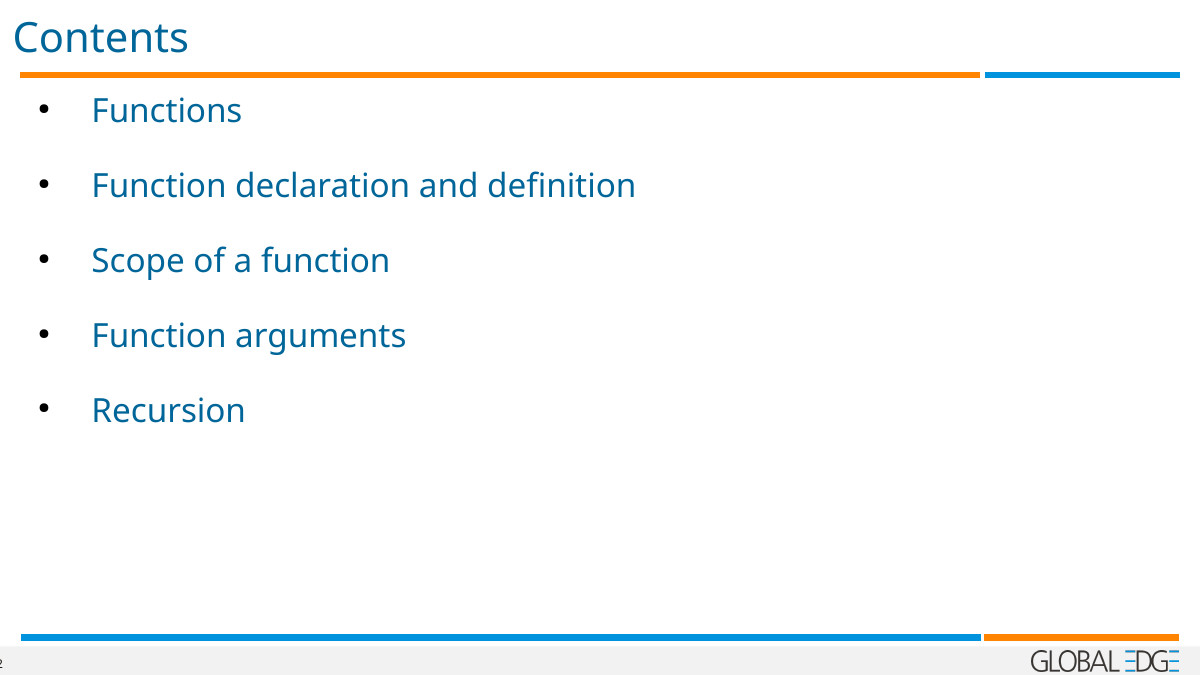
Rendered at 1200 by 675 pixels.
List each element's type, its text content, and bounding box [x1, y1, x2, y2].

picture [1031, 650, 1179, 672]
title Contents [12, 11, 1088, 61]
list Functions Function declaration and definition Scope of a function Function arguments Recursion [20, 87, 1179, 628]
